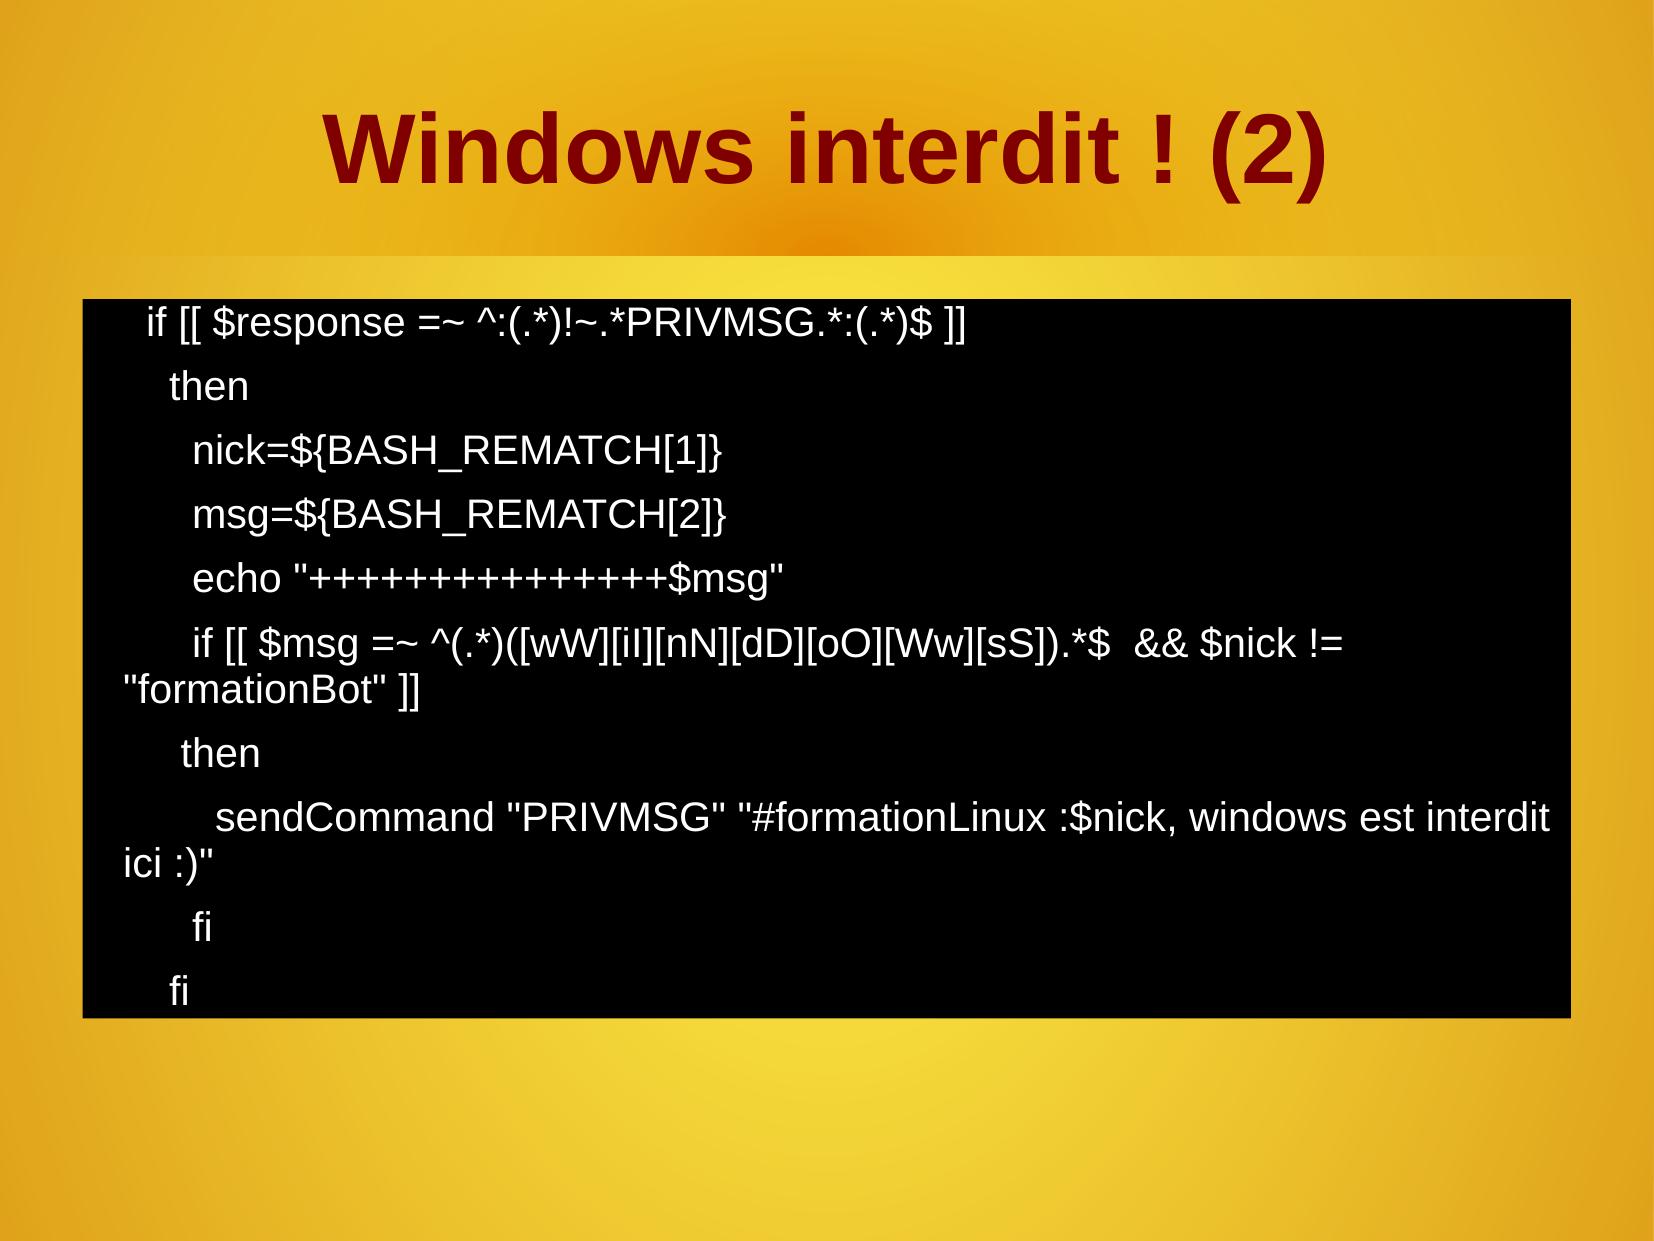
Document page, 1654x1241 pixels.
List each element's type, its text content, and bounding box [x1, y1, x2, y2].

title Windows interdit ! (2) [82, 47, 1571, 252]
list if [[ $response =~ ^:(.*)!~.*PRIVMSG.*:(.*)$ ]] then nick=${BASH_REMATCH[1]} msg=${BASH_REMATCH[2]} echo "+++++++++++++++$msg" if [[ $msg =~ ^(.*)([wW][iI][nN][dD][oO][Ww][sS]).*$ && $nick != "formationBot" ]] then sendCommand "PRIVMSG" "#formationLinux :$nick, windows est interdit ici :)" fi fi [82, 299, 1571, 1019]
